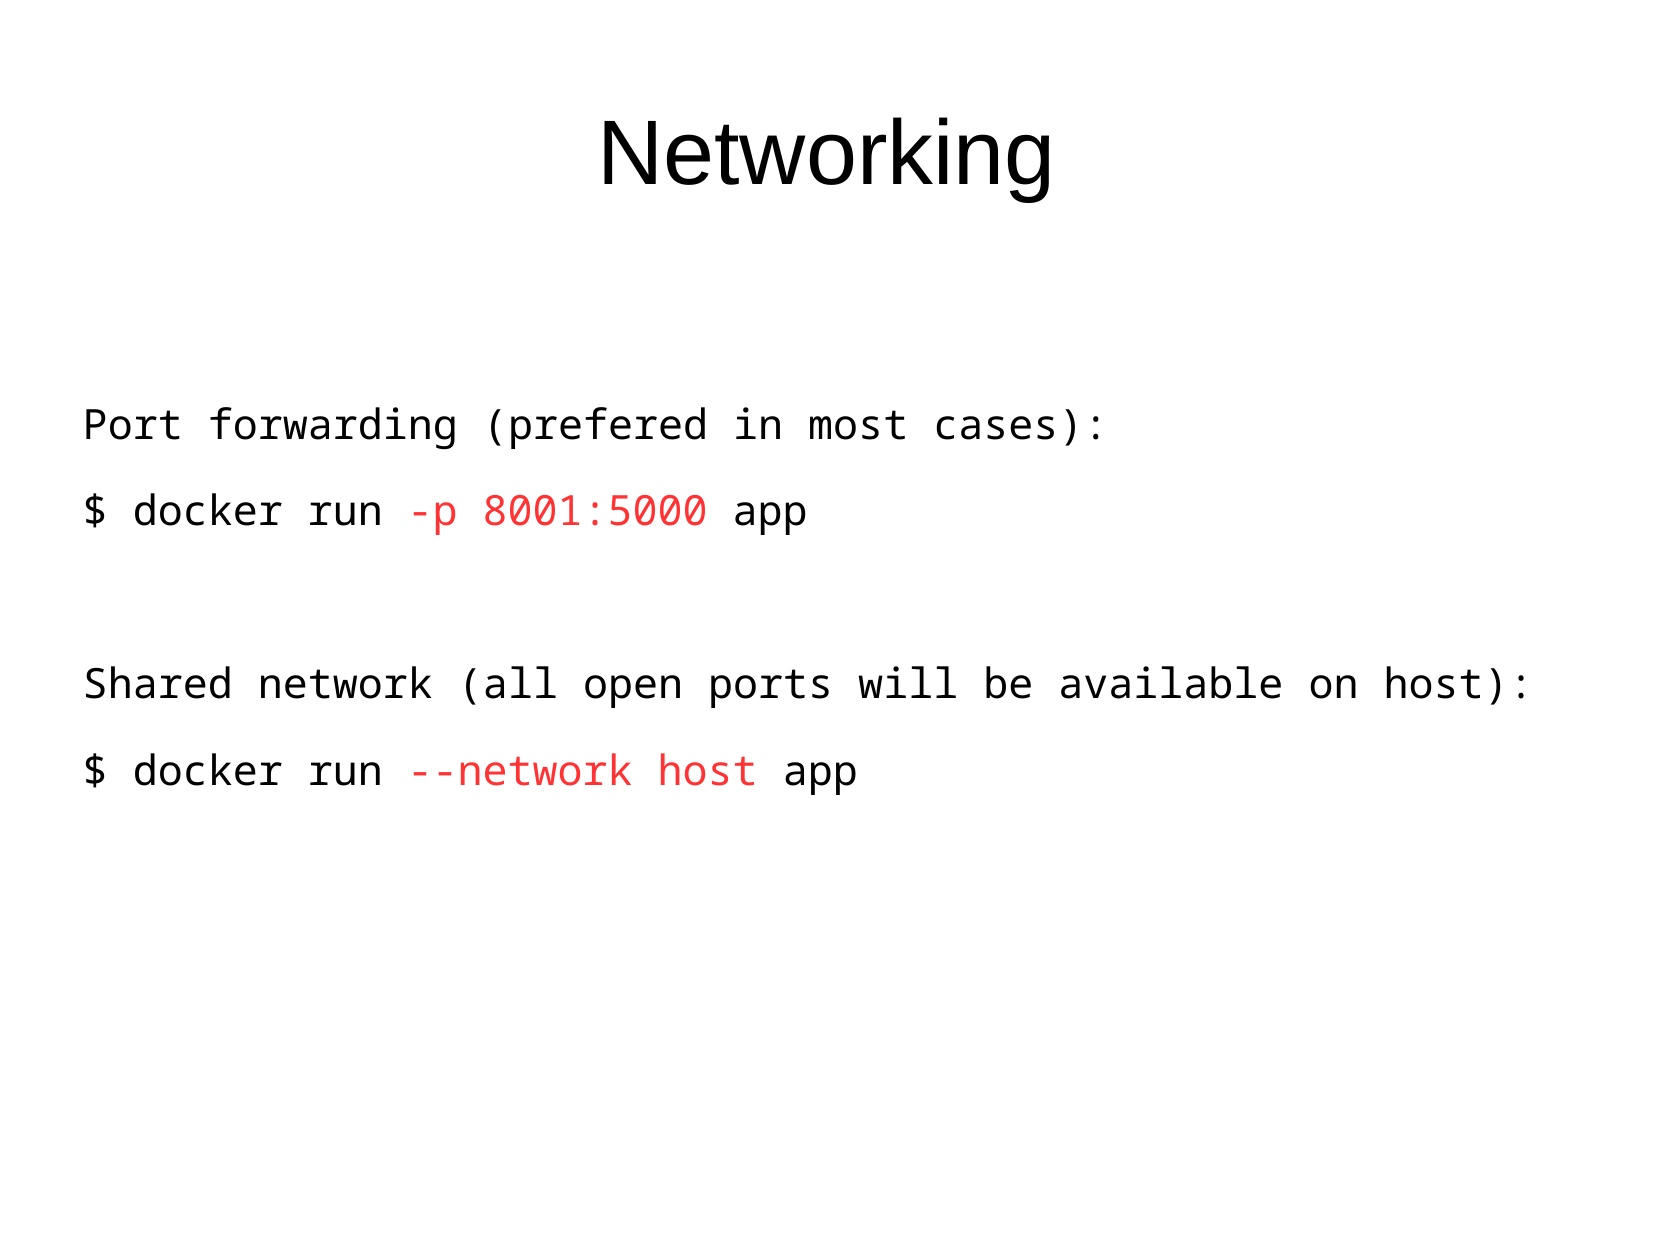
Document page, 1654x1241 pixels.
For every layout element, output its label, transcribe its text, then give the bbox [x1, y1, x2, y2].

list Port forwarding (prefered in most cases): $ docker run -p 8001:5000 app Shared network (all open ports will be available on host): $ docker run --network host app [82, 290, 1571, 1010]
title Networking [82, 49, 1571, 257]
